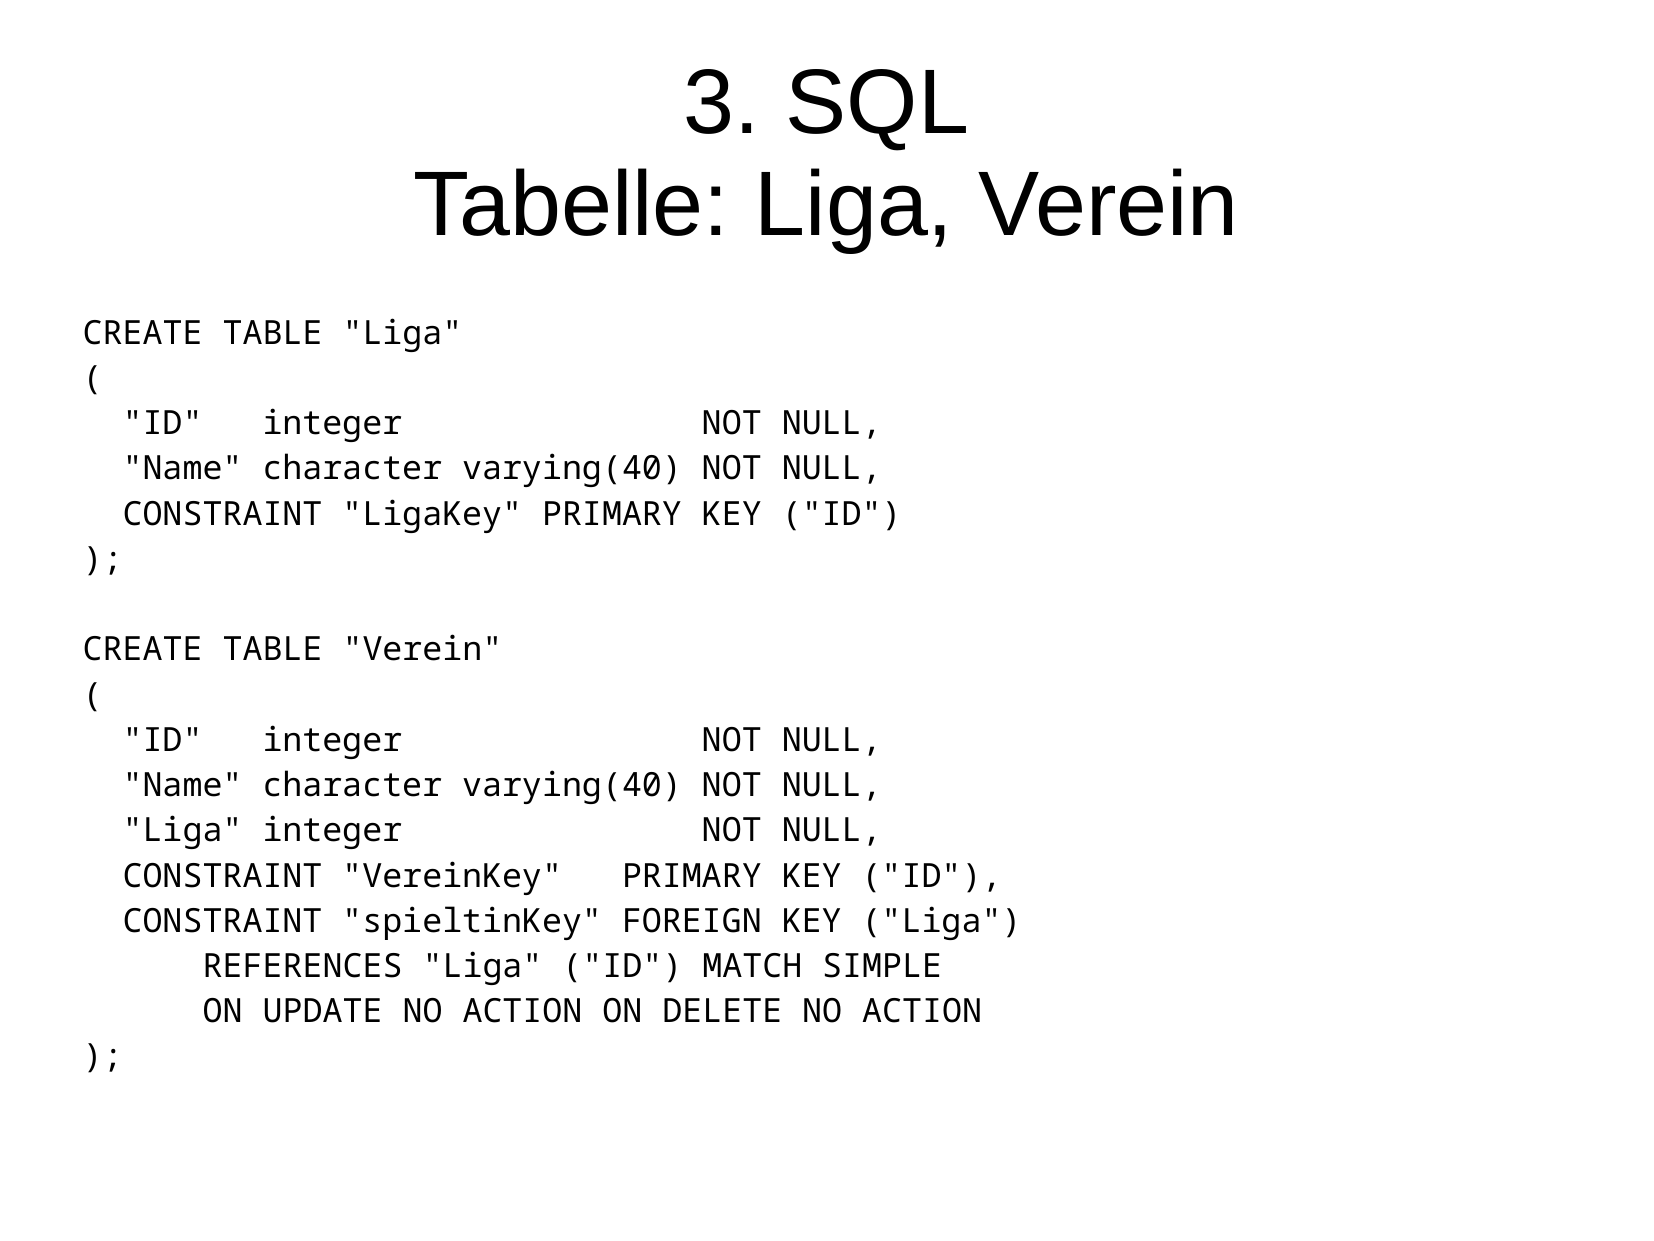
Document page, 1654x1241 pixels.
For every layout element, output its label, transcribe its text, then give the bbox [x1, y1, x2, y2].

title 3. SQL Tabelle: Liga, Verein [82, 49, 1571, 257]
subtitle CREATE TABLE "Liga" ( "ID" integer NOT NULL, "Name" character varying(40) NOT NULL, CONSTRAINT "LigaKey" PRIMARY KEY ("ID") ); CREATE TABLE "Verein" ( "ID" integer NOT NULL, "Name" character varying(40) NOT NULL, "Liga" integer NOT NULL, CONSTRAINT "VereinKey" PRIMARY KEY ("ID"), CONSTRAINT "spieltinKey" FOREIGN KEY ("Liga") REFERENCES "Liga" ("ID") MATCH SIMPLE ON UPDATE NO ACTION ON DELETE NO ACTION ); [82, 313, 1571, 1164]
